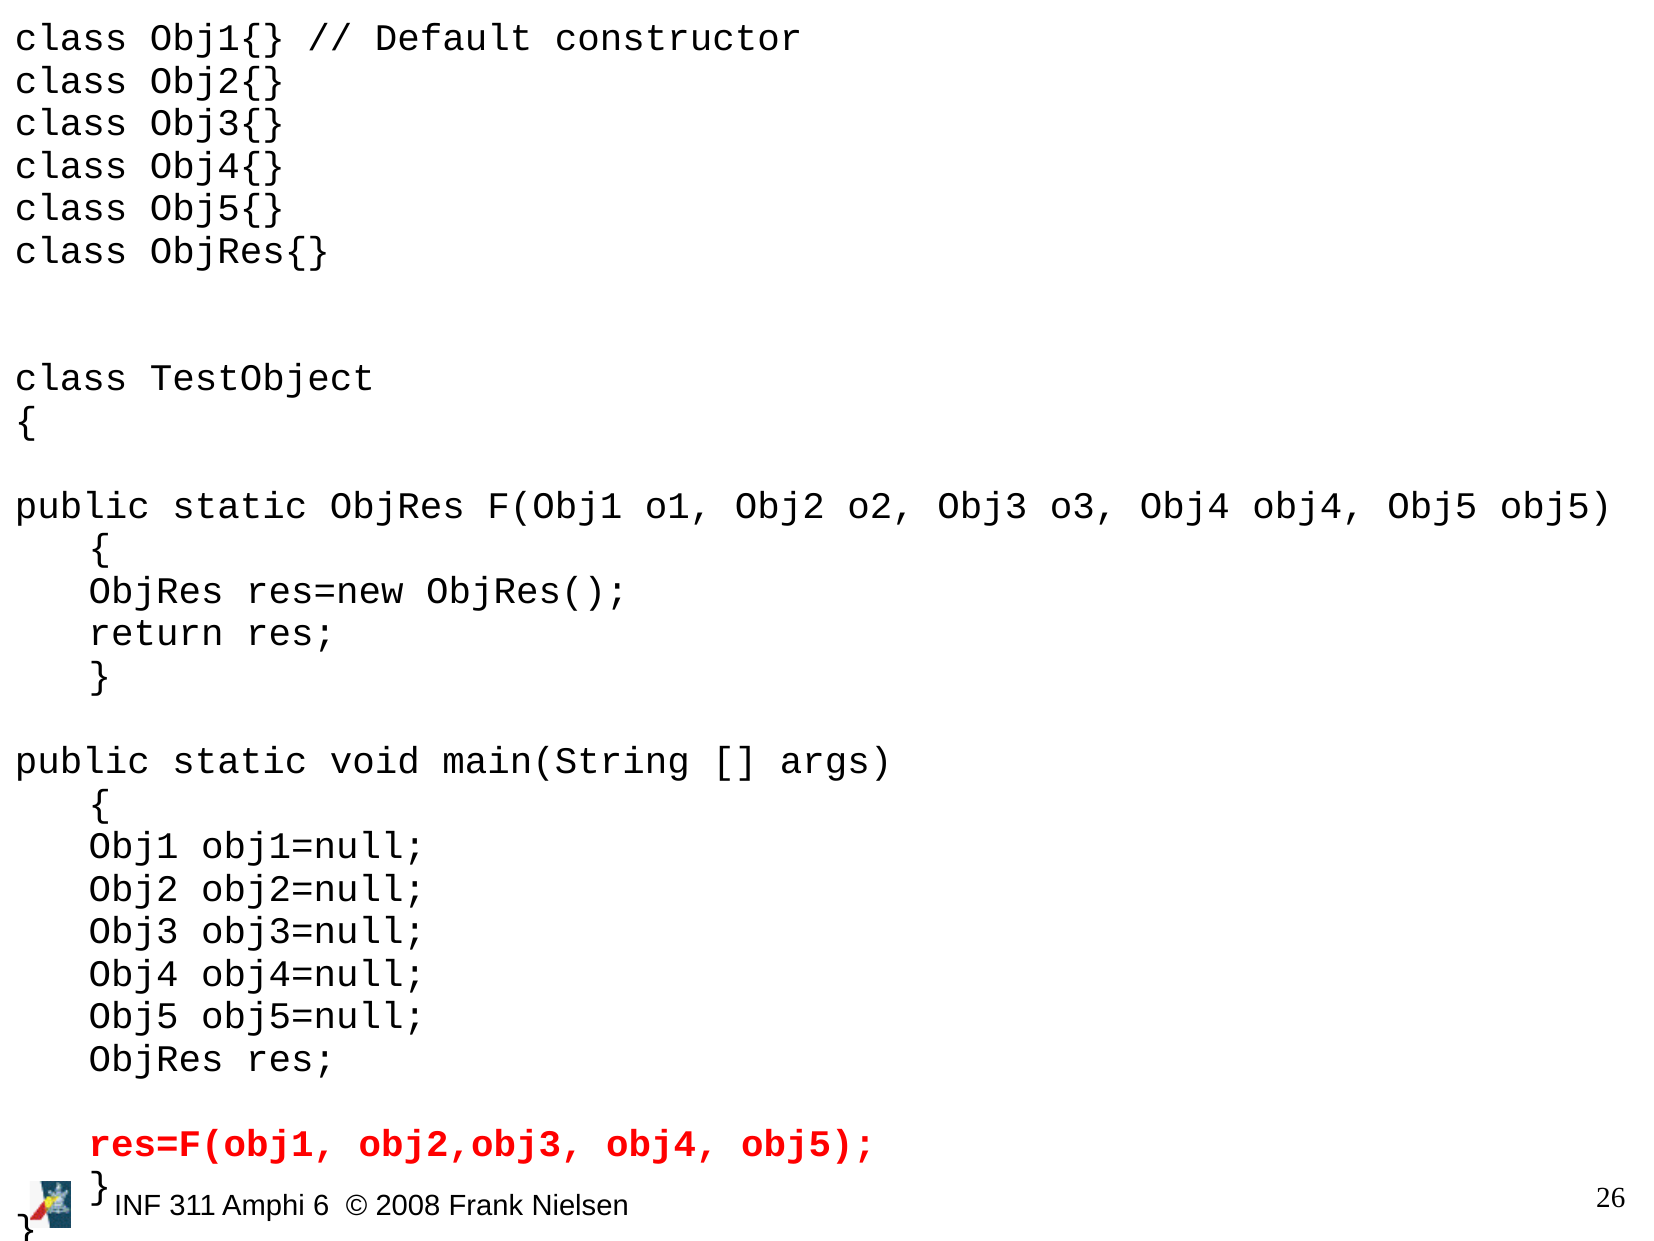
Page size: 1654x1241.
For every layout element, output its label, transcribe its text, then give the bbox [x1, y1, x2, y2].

text_box class Obj1{} // Default constructor class Obj2{} class Obj3{} class Obj4{} class Obj5{} class ObjRes{} class TestObject { public static ObjRes F(Obj1 o1, Obj2 o2, Obj3 o3, Obj4 obj4, Obj5 obj5) { ObjRes res=new ObjRes(); return res; } public static void main(String [] args) { Obj1 obj1=null; Obj2 obj2=null; Obj3 obj3=null; Obj4 obj4=null; Obj5 obj5=null; ObjRes res; res=F(obj1, obj2,obj3, obj4, obj5); } } [0, 11, 1628, 1184]
picture [29, 1184, 71, 1228]
